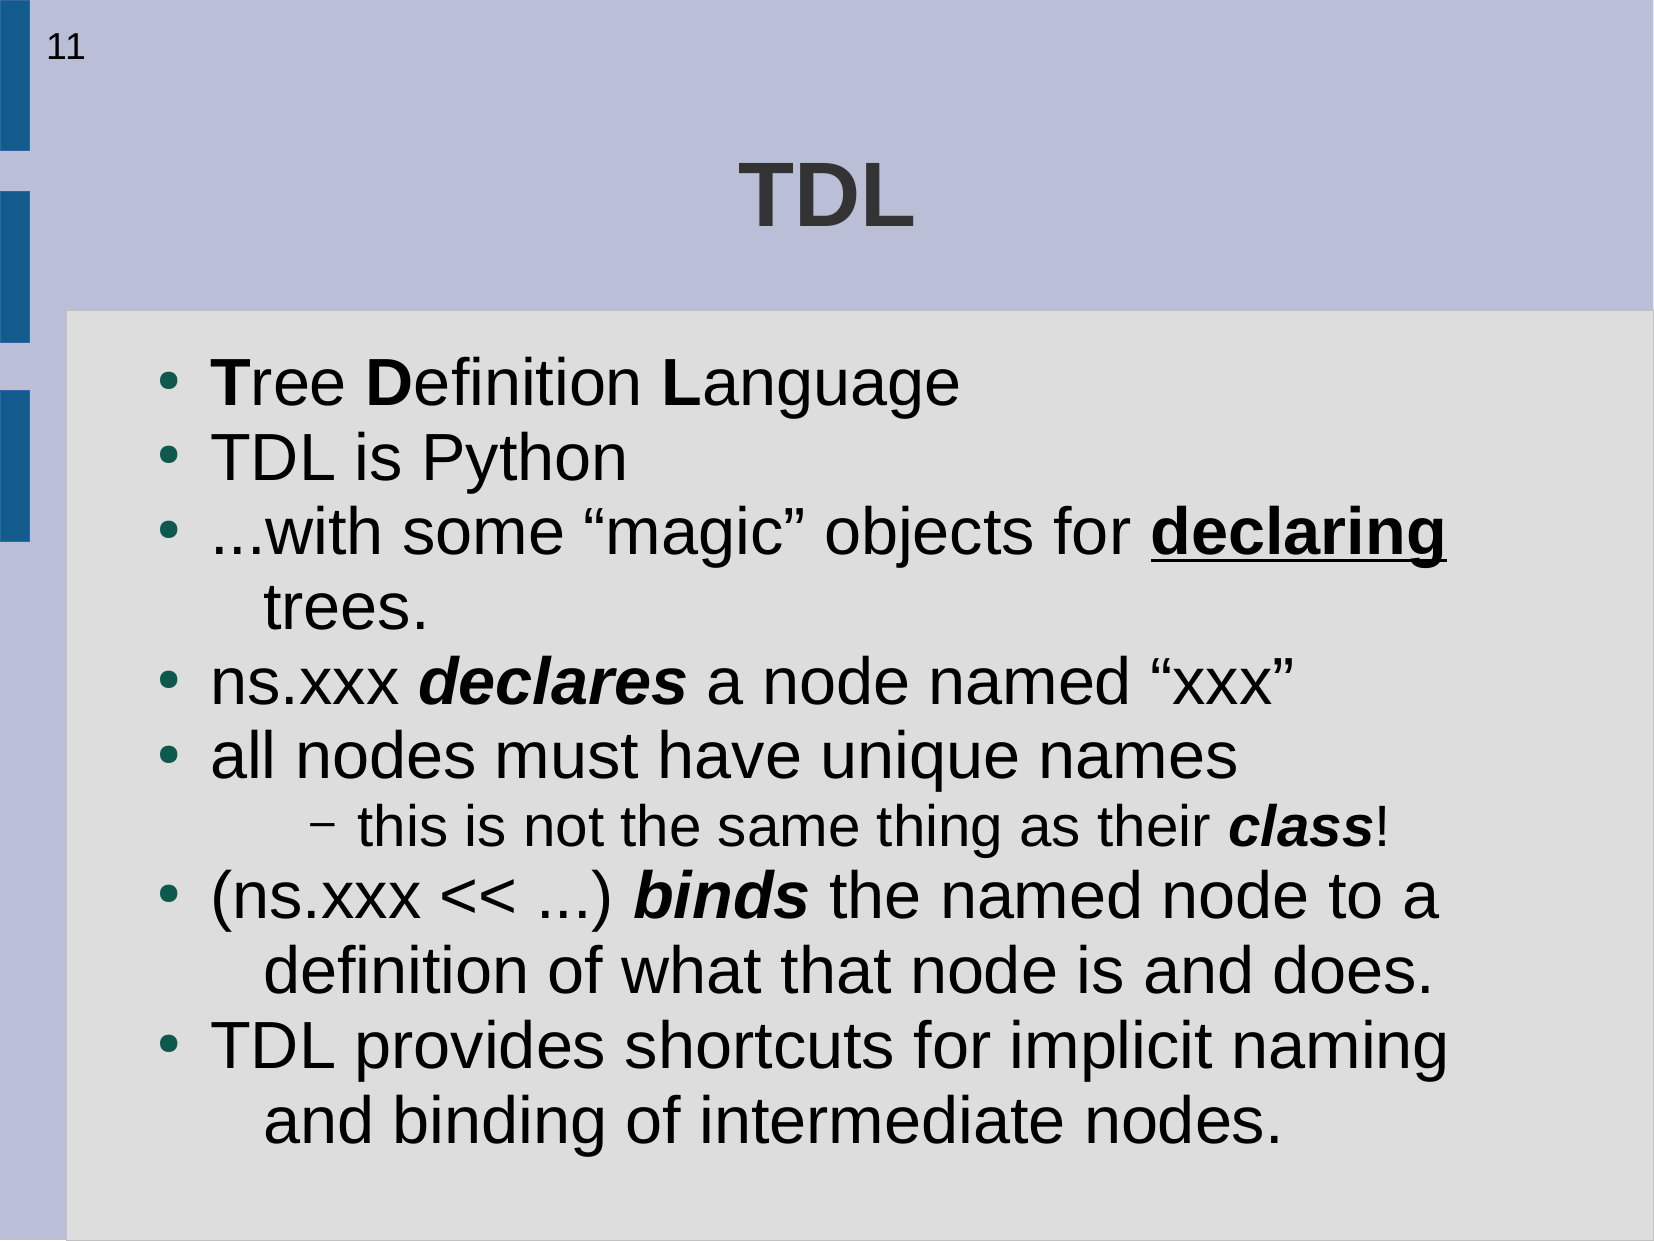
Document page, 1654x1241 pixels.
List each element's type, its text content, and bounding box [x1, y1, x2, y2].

title TDL [121, 91, 1534, 299]
list Tree Definition Language TDL is Python ...with some “magic” objects for declaring trees. ns.xxx declares a node named “xxx” all nodes must have unique names this is not the same thing as their class! (ns.xxx << ...) binds the named node to a definition of what that node is and does. TDL provides shortcuts for implicit naming and binding of intermediate nodes. [121, 344, 1534, 1158]
text_box <number> [69, 18, 194, 92]
